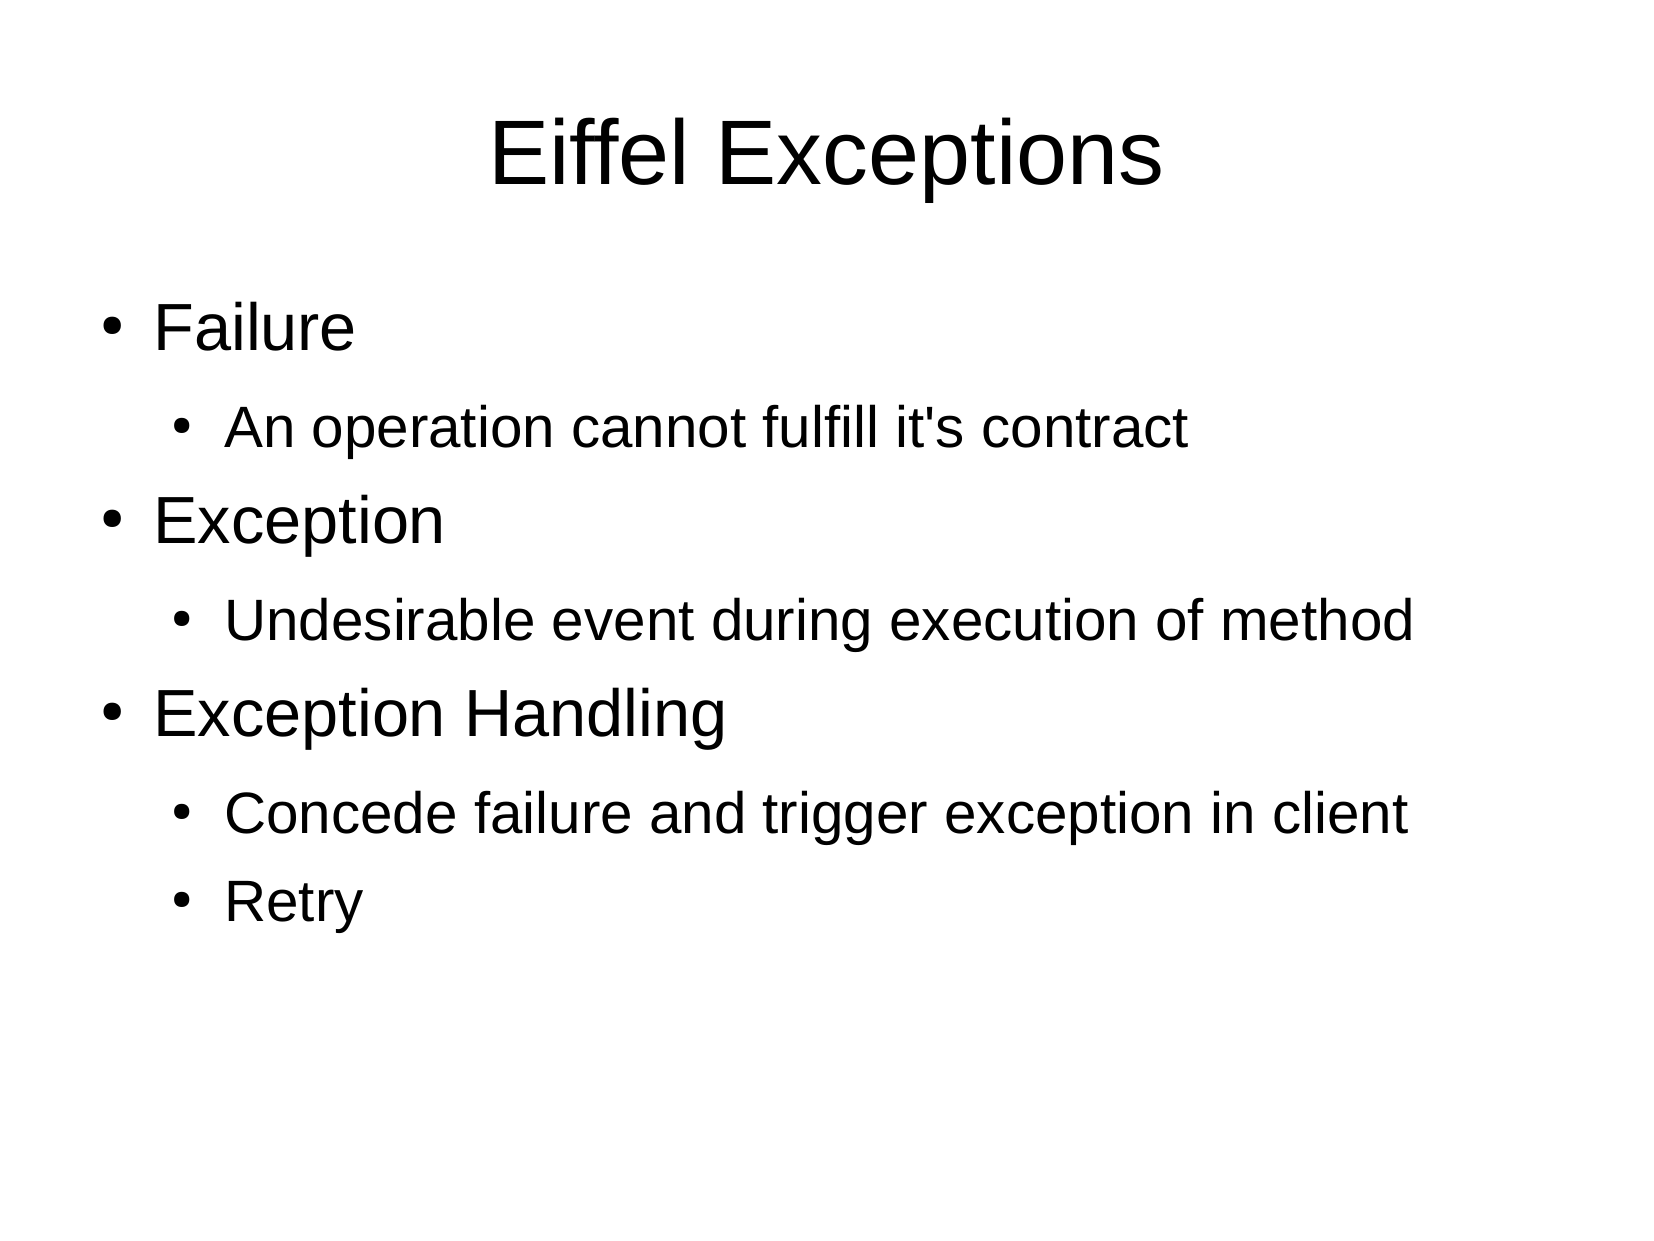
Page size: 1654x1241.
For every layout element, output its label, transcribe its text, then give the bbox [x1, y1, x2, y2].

list Failure An operation cannot fulfill it's contract Exception Undesirable event during execution of method Exception Handling Concede failure and trigger exception in client Retry [82, 290, 1571, 1094]
title Eiffel Exceptions [82, 56, 1571, 250]
